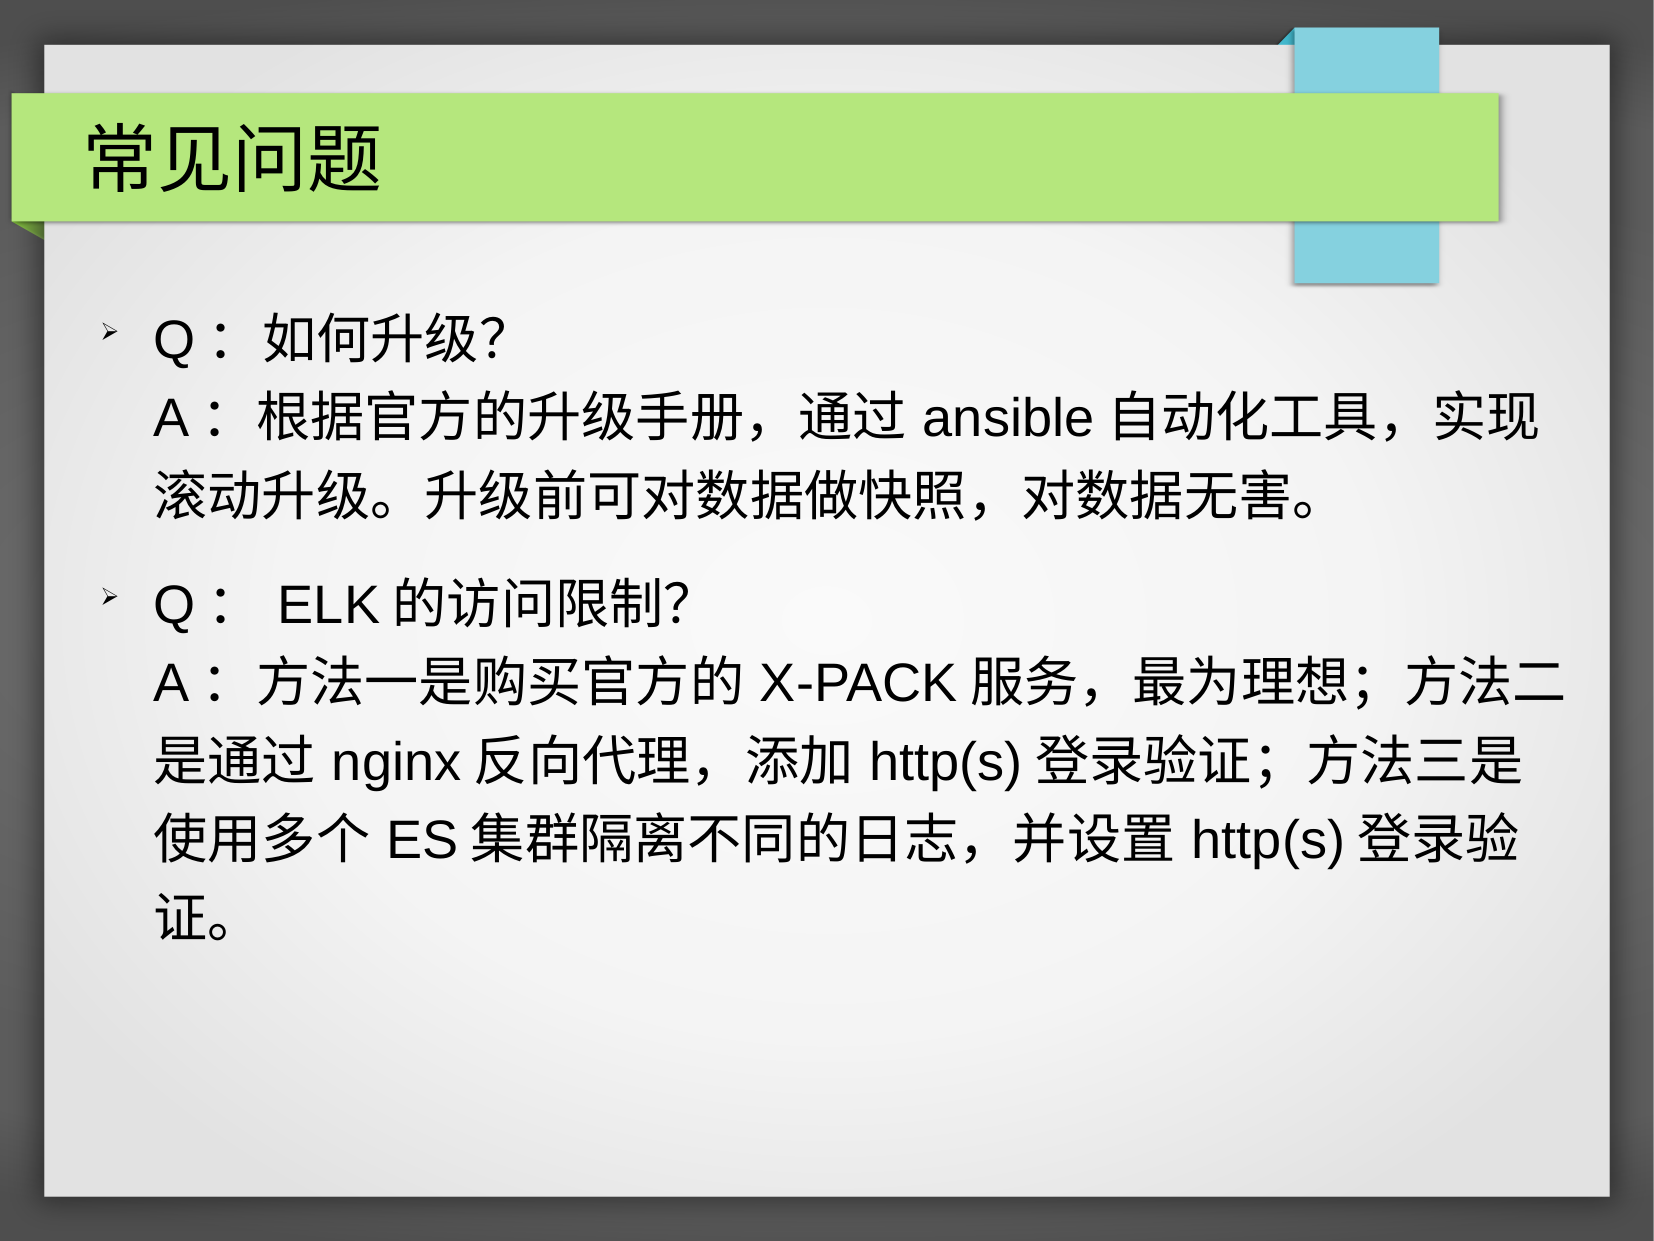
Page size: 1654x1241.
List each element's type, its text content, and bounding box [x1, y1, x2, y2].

title 常见问题 [82, 94, 1264, 213]
list Q：如何升级？ A：根据官方的升级手册，通过ansible自动化工具，实现滚动升级。升级前可对数据做快照，对数据无害。 Q：ELK的访问限制？ A：方法一是购买官方的X-PACK服务，最为理想；方法二是通过nginx反向代理，添加http(s)登录验证；方法三是使用多个ES集群隔离不同的日志，并设置http(s)登录验证。 [82, 295, 1571, 1015]
picture [0, 0, 1654, 1241]
